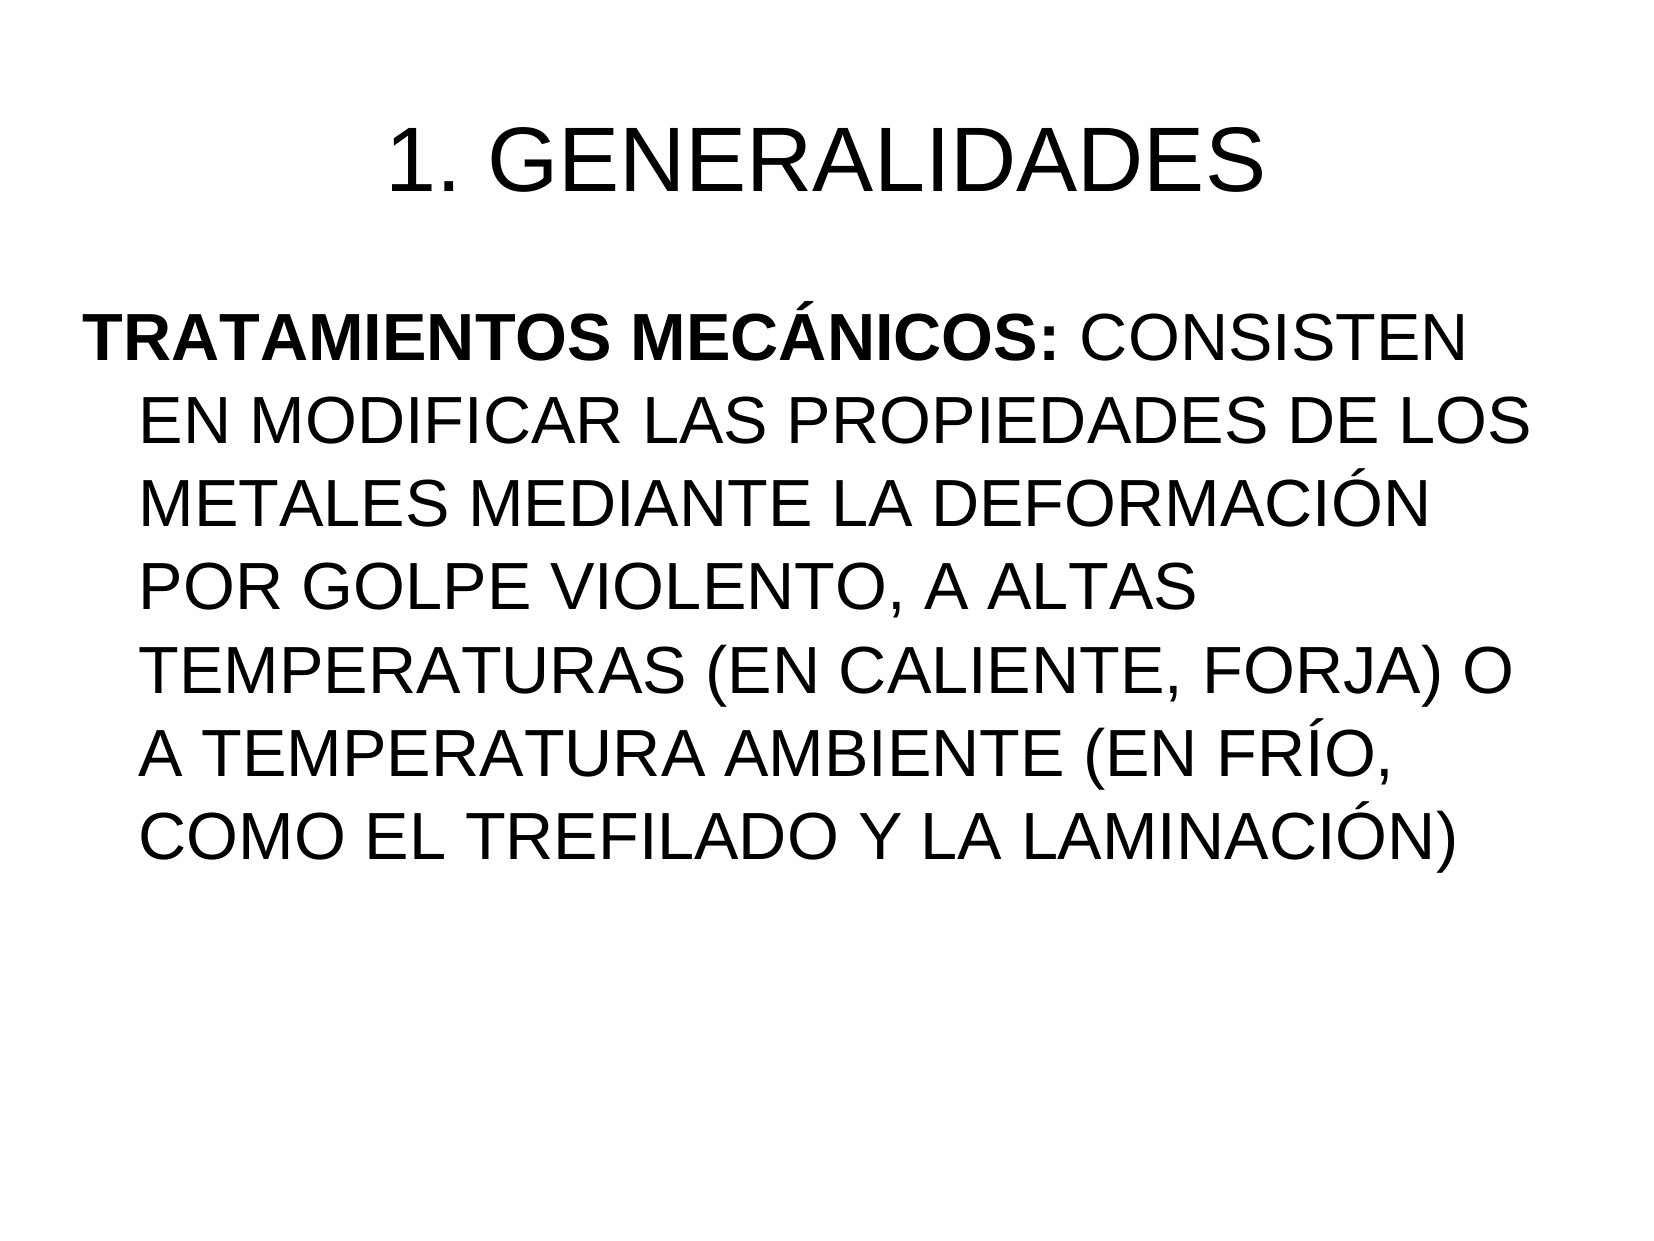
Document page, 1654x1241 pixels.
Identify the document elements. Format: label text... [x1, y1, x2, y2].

list TRATAMIENTOS MECÁNICOS: CONSISTEN EN MODIFICAR LAS PROPIEDADES DE LOS METALES MEDIANTE LA DEFORMACIÓN POR GOLPE VIOLENTO, A ALTAS TEMPERATURAS (EN CALIENTE, FORJA) O A TEMPERATURA AMBIENTE (EN FRÍO, COMO EL TREFILADO Y LA LAMINACIÓN) [82, 290, 1571, 1109]
title 1. GENERALIDADES [82, 56, 1571, 249]
